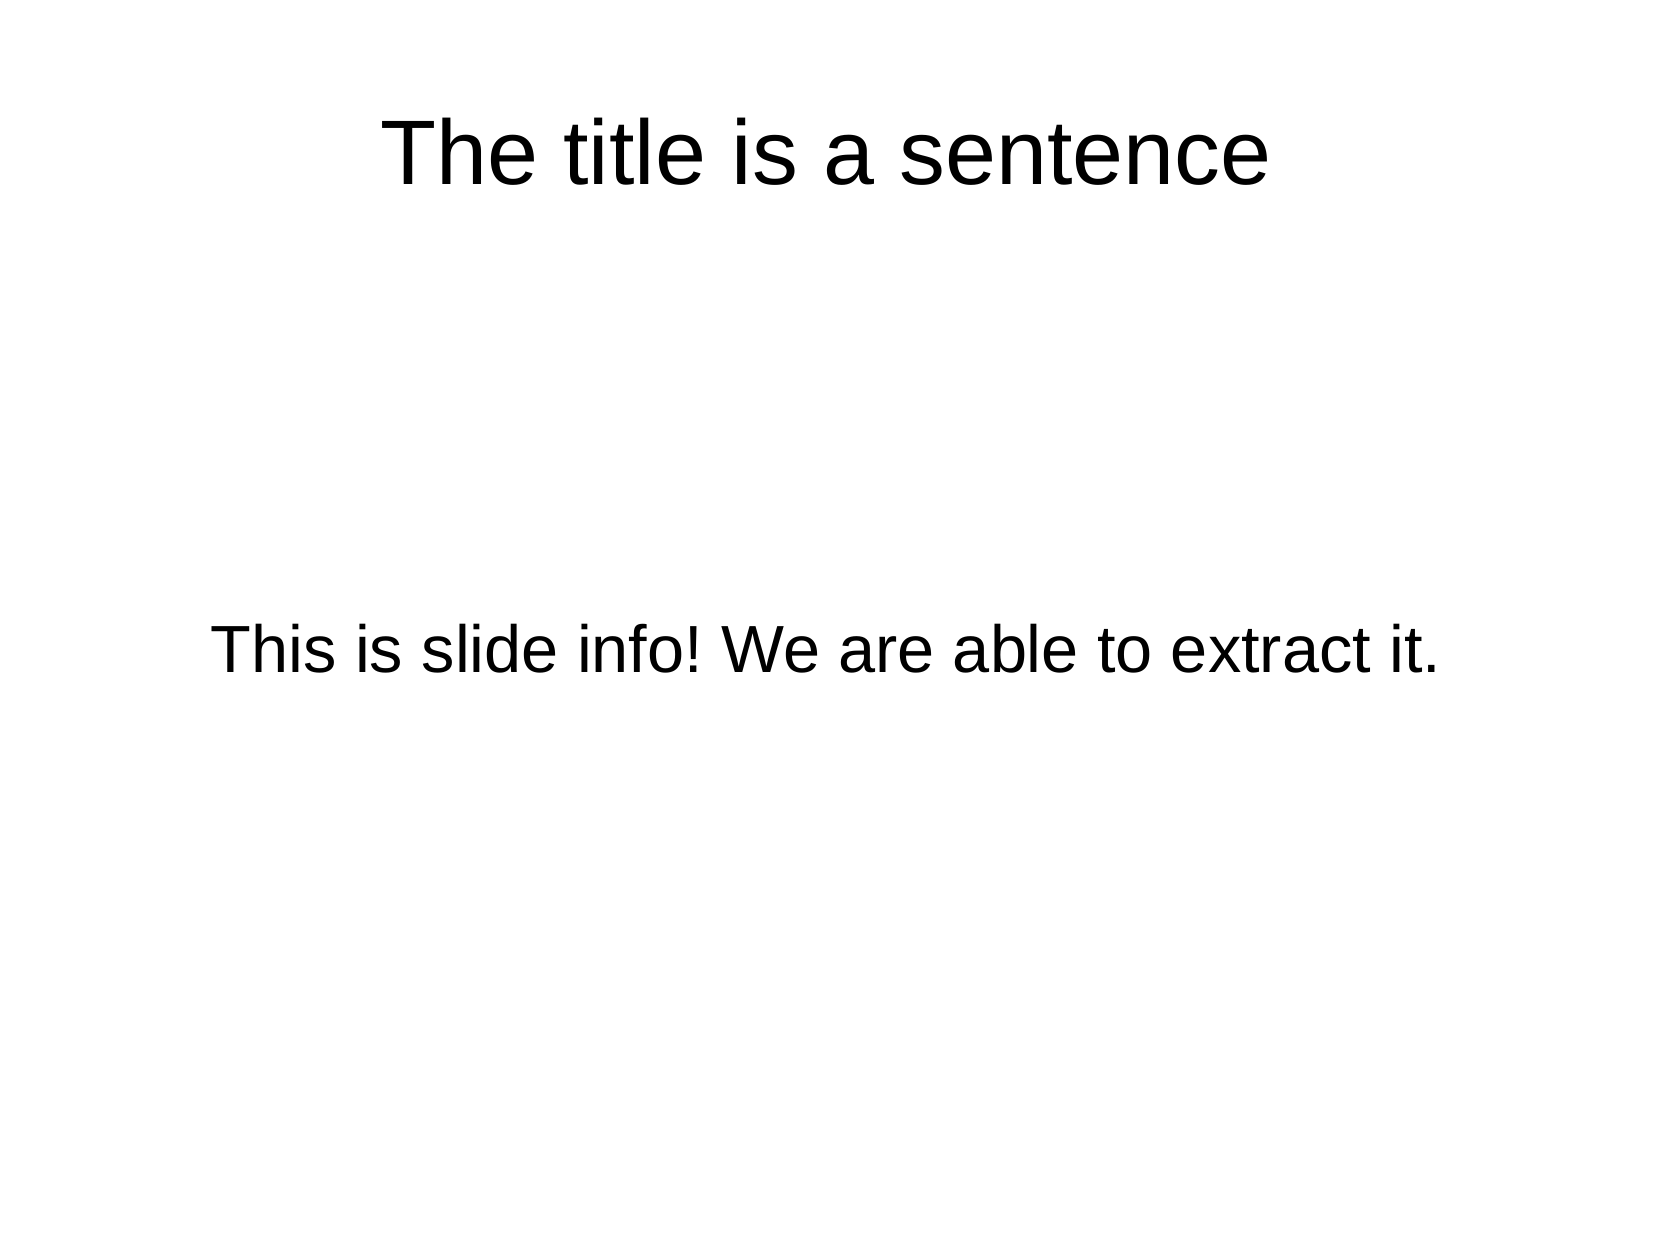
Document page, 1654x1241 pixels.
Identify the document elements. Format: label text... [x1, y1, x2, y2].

title The title is a sentence [82, 49, 1571, 257]
subtitle This is slide info! We are able to extract it. [82, 290, 1571, 1010]
